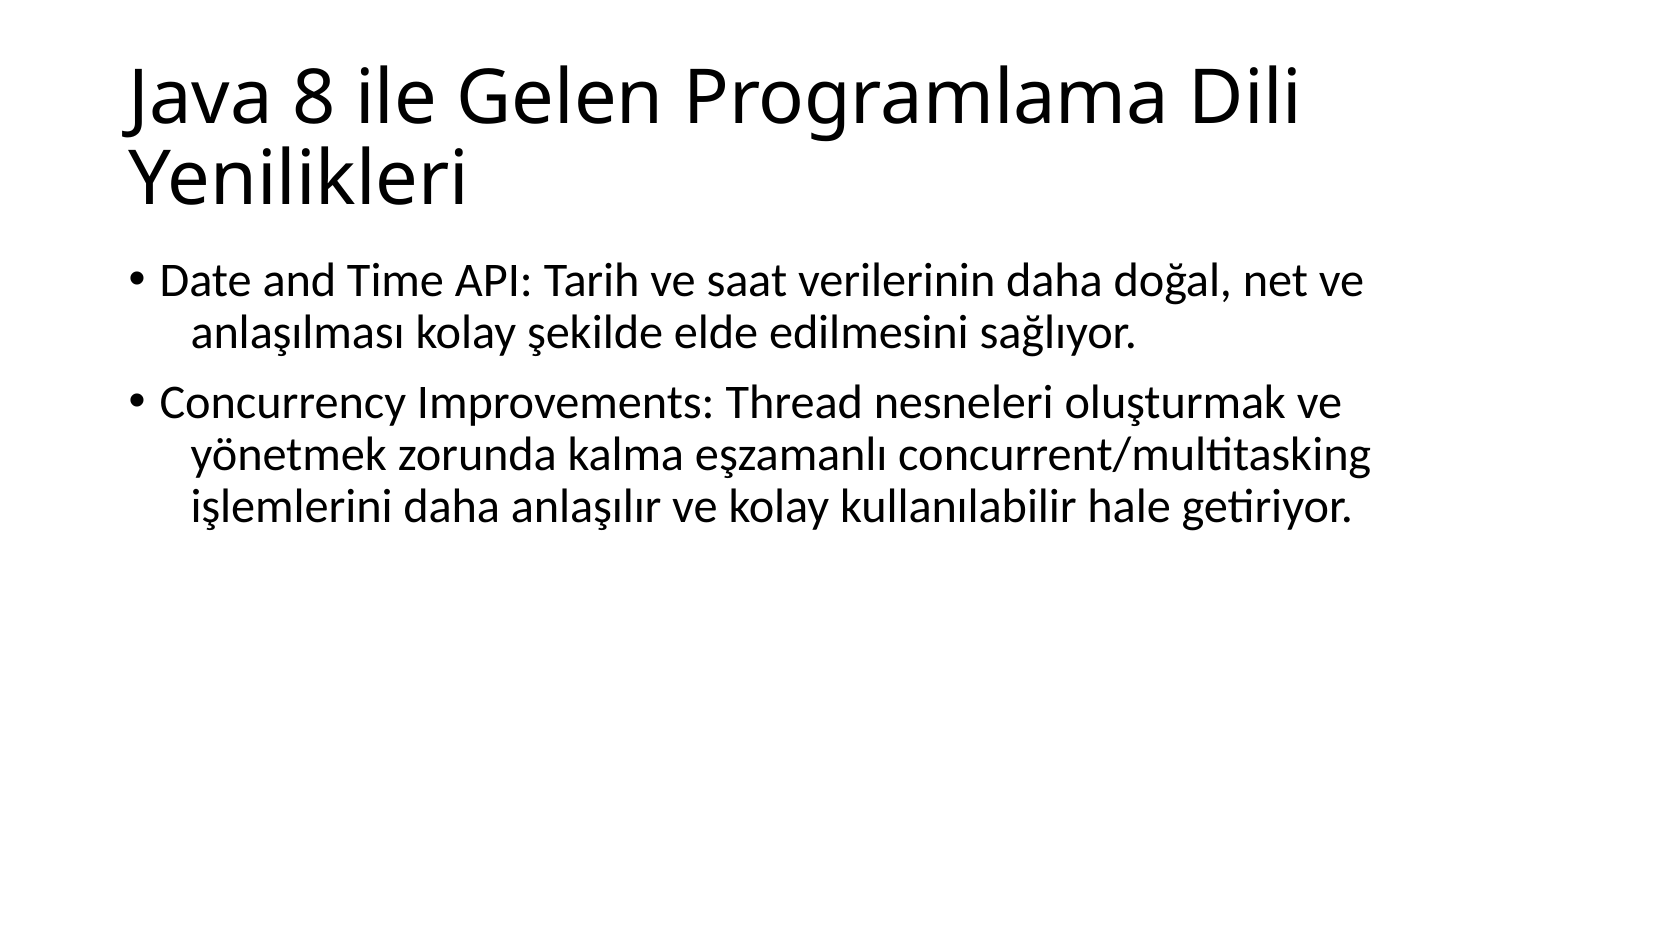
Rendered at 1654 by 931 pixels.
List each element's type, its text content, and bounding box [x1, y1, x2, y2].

list Date and Time API: Tarih ve saat verilerinin daha doğal, net ve anlaşılması kolay şekilde elde edilmesini sağlıyor. Concurrency Improvements: Thread nesneleri oluşturmak ve yönetmek zorunda kalma eşzamanlı concurrent/multitasking işlemlerini daha anlaşılır ve kolay kullanılabilir hale getiriyor. [113, 247, 1540, 838]
title Java 8 ile Gelen Programlama Dili Yenilikleri [113, 49, 1540, 230]
